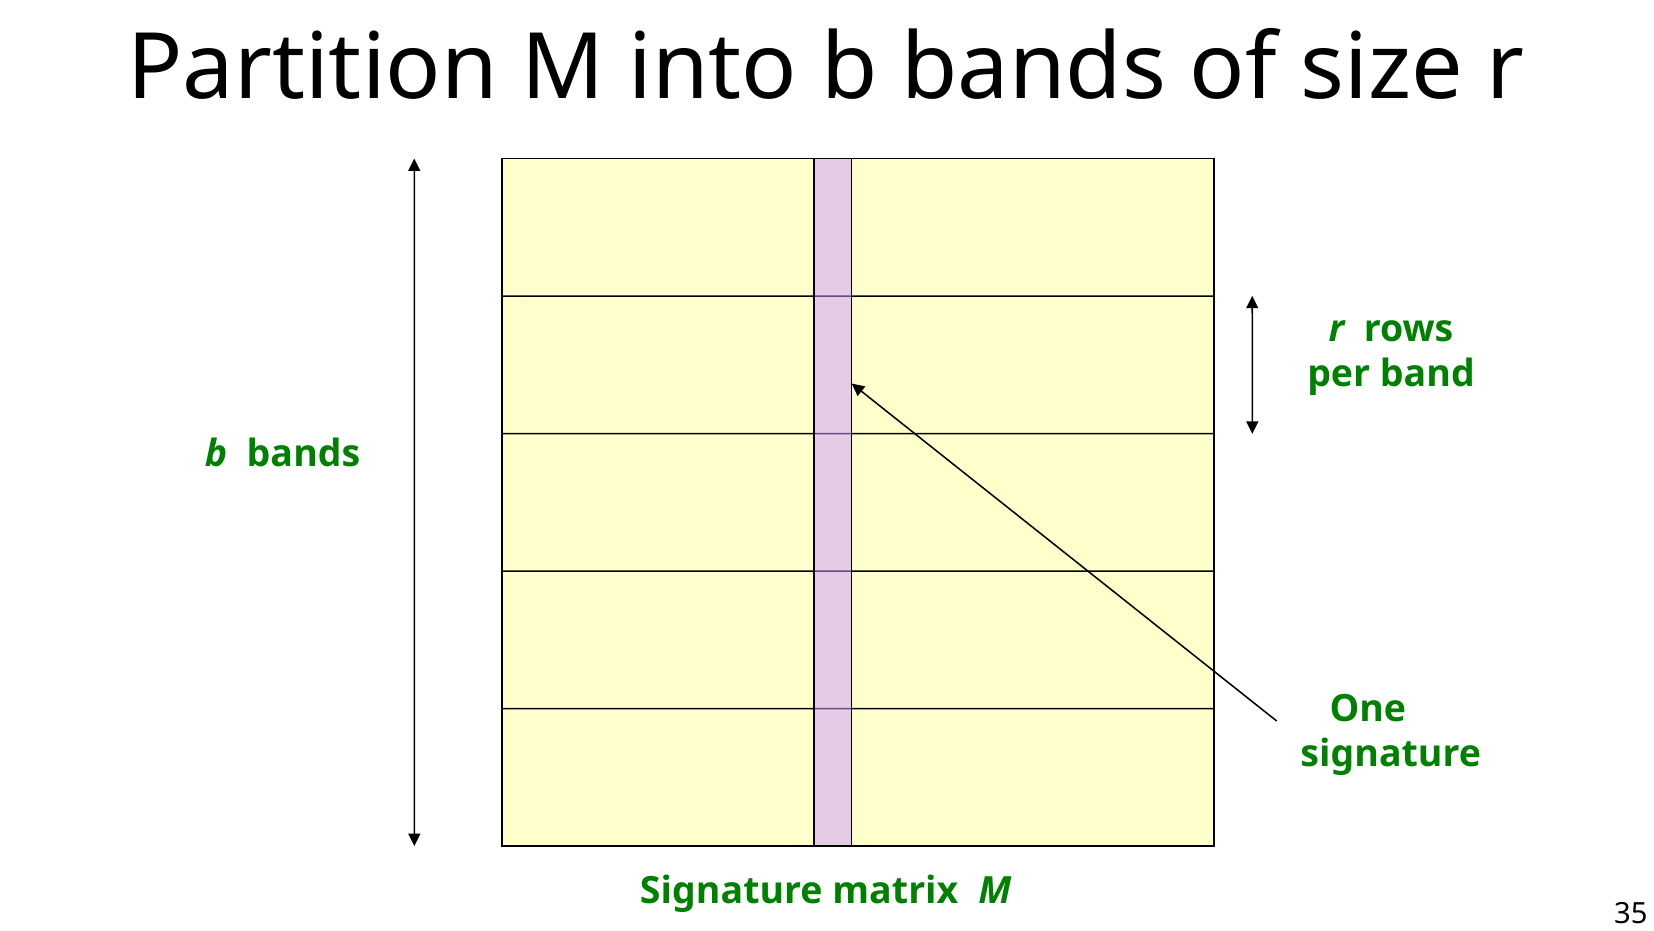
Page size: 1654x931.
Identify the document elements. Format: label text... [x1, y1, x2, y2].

title Partition M into b bands of size r [82, 1, 1571, 124]
text_box b bands [190, 421, 376, 482]
text_box r rows per band [1292, 296, 1490, 402]
text_box [501, 158, 1215, 847]
text_box Signature matrix M [625, 858, 1026, 919]
text_box One signature [1285, 676, 1497, 782]
text_box [1092, 572, 1215, 670]
text_box [919, 435, 1215, 570]
